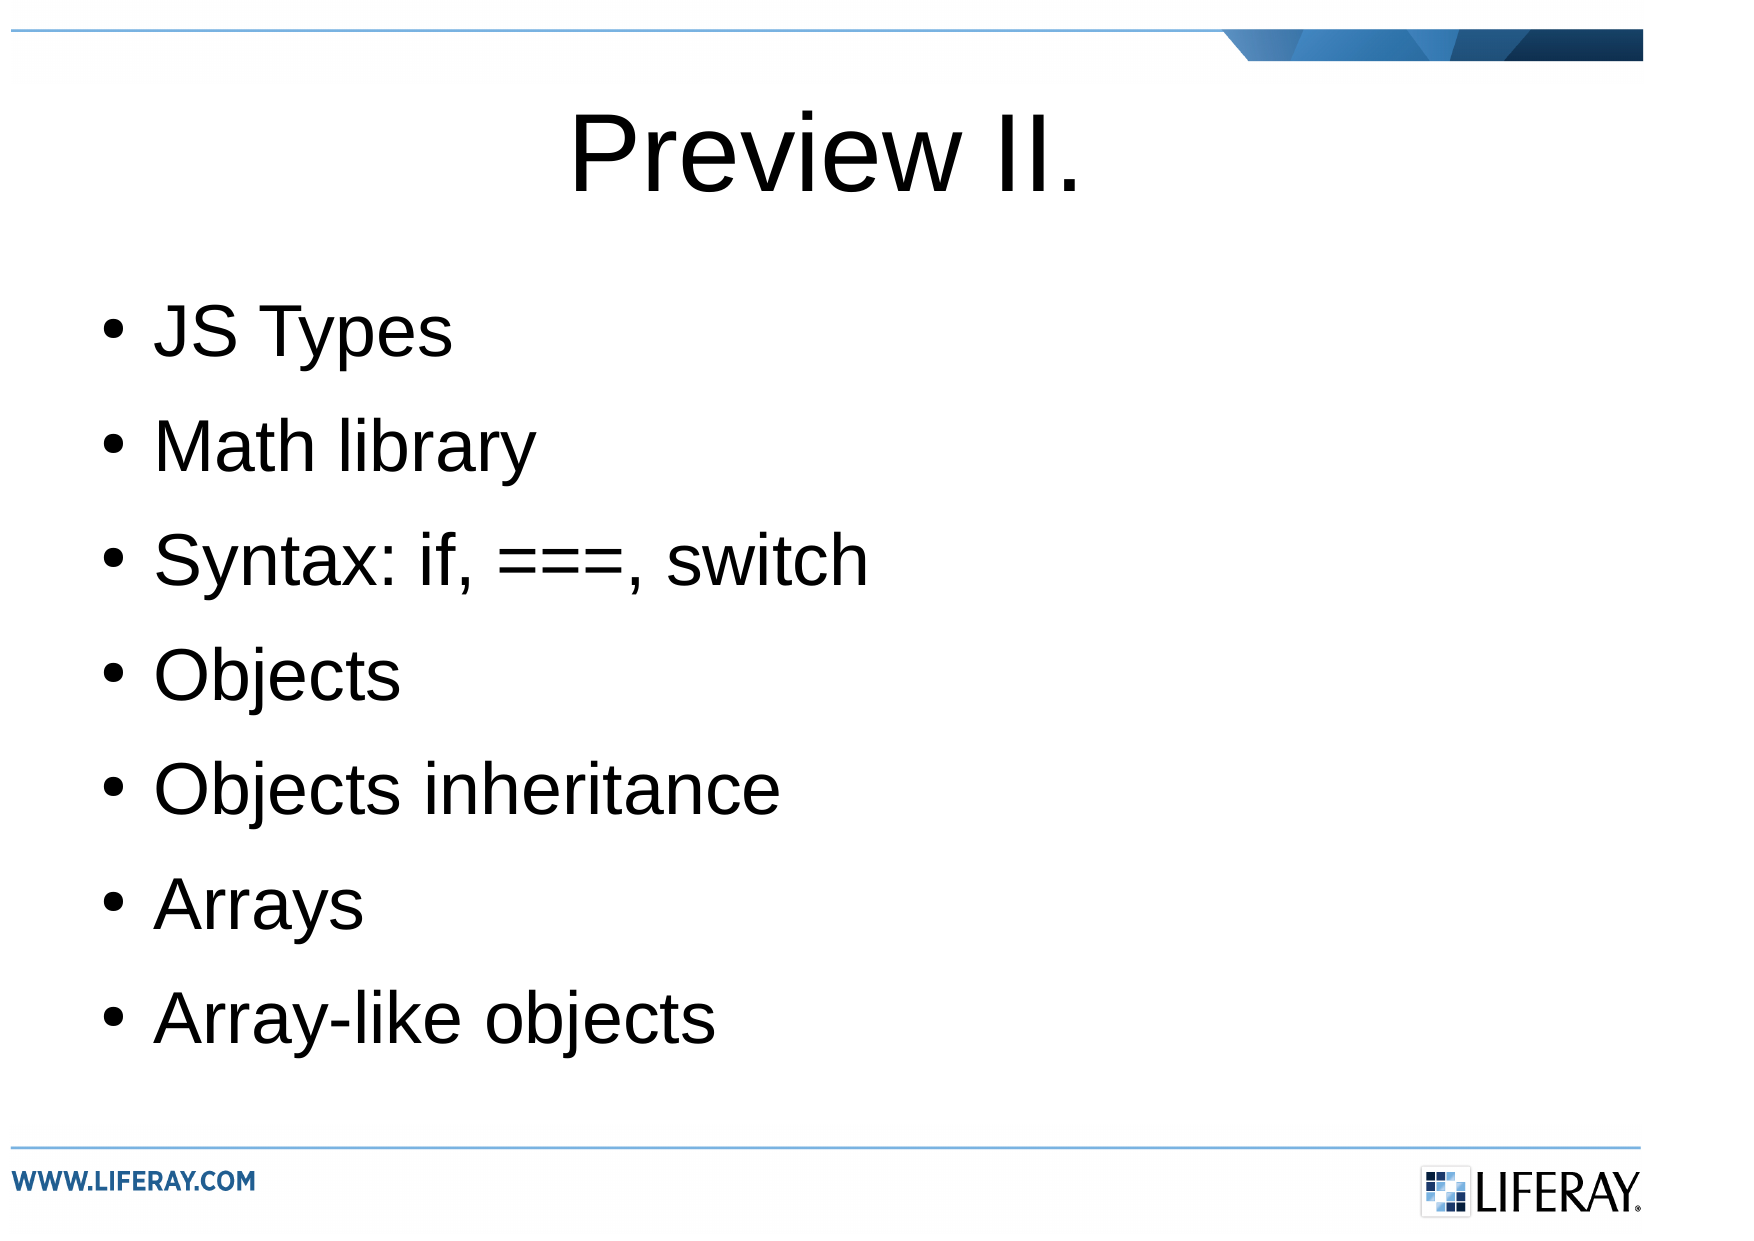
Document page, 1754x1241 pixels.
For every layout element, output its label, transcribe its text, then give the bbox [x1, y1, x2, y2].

picture [9, 1124, 1642, 1234]
title Preview II. [82, 49, 1571, 257]
list JS Types Math library Syntax: if, ===, switch Objects Objects inheritance Arrays Array-like objects [82, 290, 1571, 1126]
picture [11, 0, 1644, 84]
